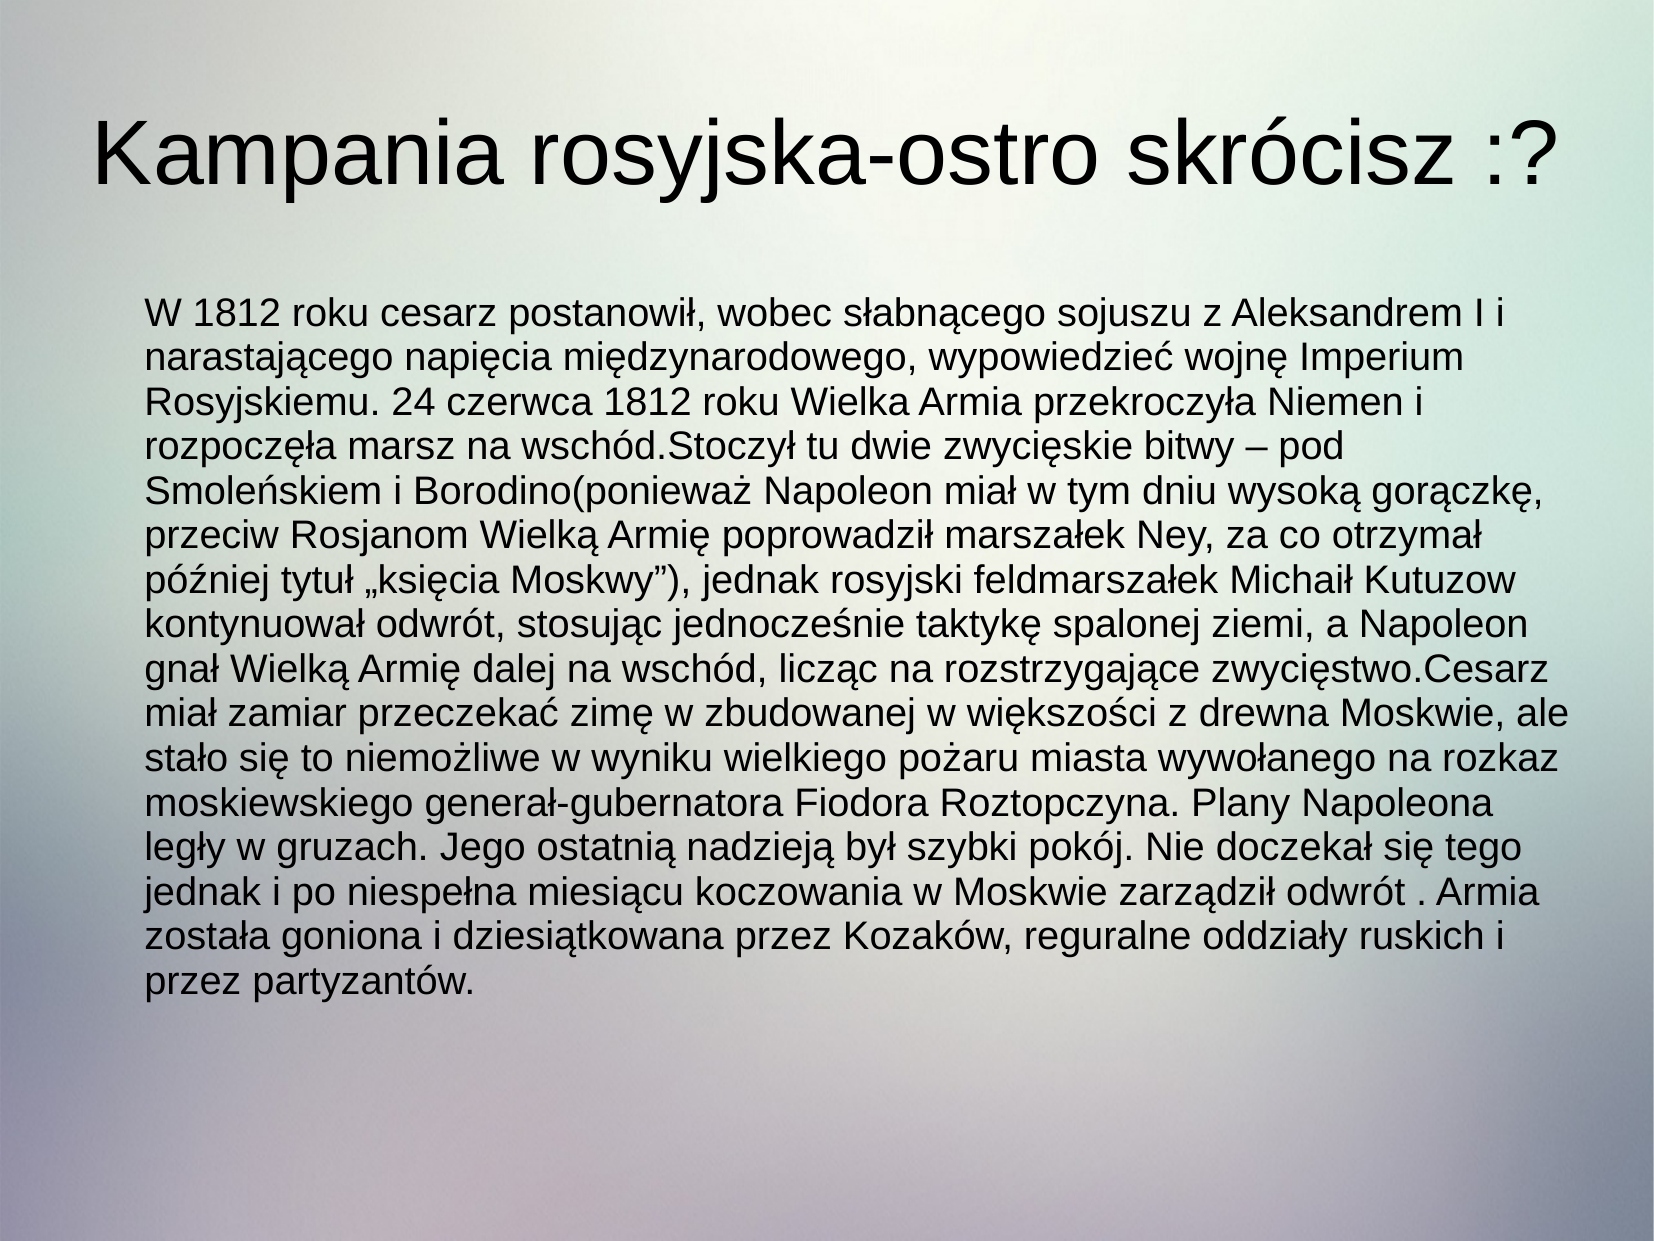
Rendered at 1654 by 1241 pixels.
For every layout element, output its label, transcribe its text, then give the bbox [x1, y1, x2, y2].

list W 1812 roku cesarz postanowił, wobec słabnącego sojuszu z Aleksandrem I i narastającego napięcia międzynarodowego, wypowiedzieć wojnę Imperium Rosyjskiemu. 24 czerwca 1812 roku Wielka Armia przekroczyła Niemen i rozpoczęła marsz na wschód.Stoczył tu dwie zwycięskie bitwy – pod Smoleńskiem i Borodino(ponieważ Napoleon miał w tym dniu wysoką gorączkę, przeciw Rosjanom Wielką Armię poprowadził marszałek Ney, za co otrzymał później tytuł „księcia Moskwy”), jednak rosyjski feldmarszałek Michaił Kutuzow kontynuował odwrót, stosując jednocześnie taktykę spalonej ziemi, a Napoleon gnał Wielką Armię dalej na wschód, licząc na rozstrzygające zwycięstwo.Cesarz miał zamiar przeczekać zimę w zbudowanej w większości z drewna Moskwie, ale stało się to niemożliwe w wyniku wielkiego pożaru miasta wywołanego na rozkaz moskiewskiego generał-gubernatora Fiodora Roztopczyna. Plany Napoleona legły w gruzach. Jego ostatnią nadzieją był szybki pokój. Nie doczekał się tego jednak i po niespełna miesiącu koczowania w Moskwie zarządził odwrót . Armia została goniona i dziesiątkowana przez Kozaków, reguralne oddziały ruskich i przez partyzantów. [82, 290, 1571, 1010]
picture [0, 0, 1654, 1241]
title Kampania rosyjska-ostro skrócisz :? [82, 49, 1571, 257]
